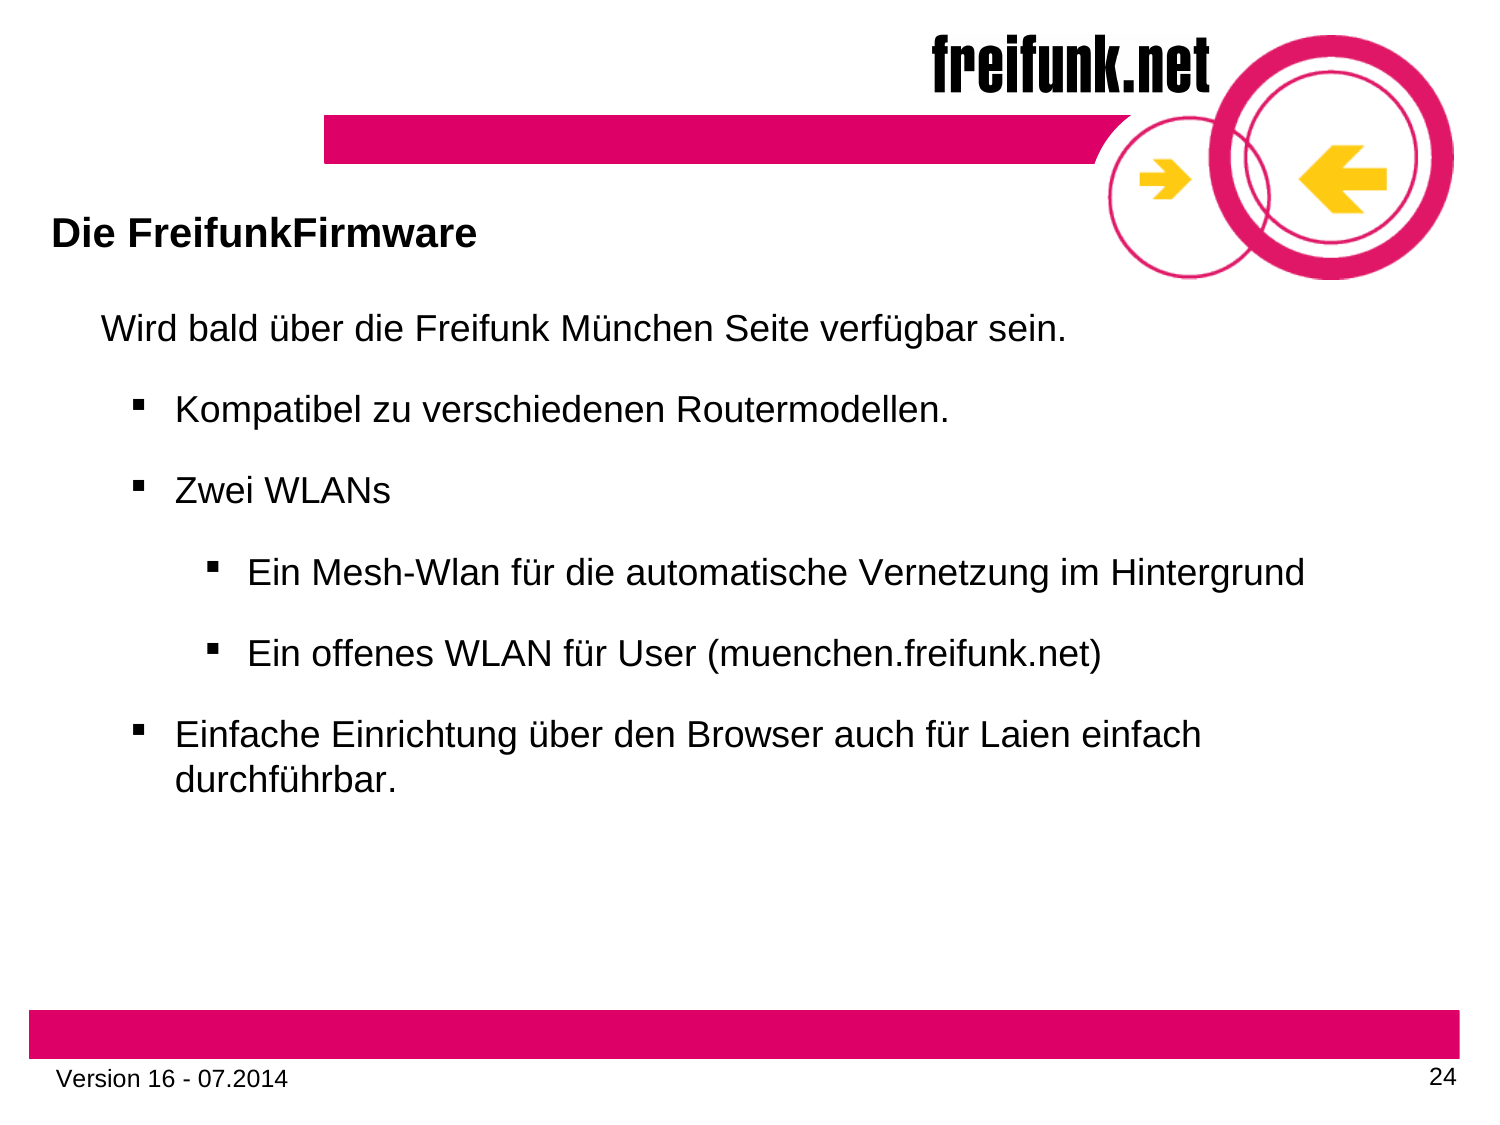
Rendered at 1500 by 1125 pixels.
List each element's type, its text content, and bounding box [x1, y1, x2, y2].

picture [932, 34, 1454, 280]
text_box Die FreifunkFirmware [51, 206, 1044, 286]
text_box Wird bald über die Freifunk München Seite verfügbar sein. Kompatibel zu verschiedenen Routermodellen. Zwei WLANs Ein Mesh-Wlan für die automatische Vernetzung im Hintergrund Ein offenes WLAN für User (muenchen.freifunk.net) Einfache Einrichtung über den Browser auch für Laien einfach durchführbar. [100, 304, 1330, 942]
